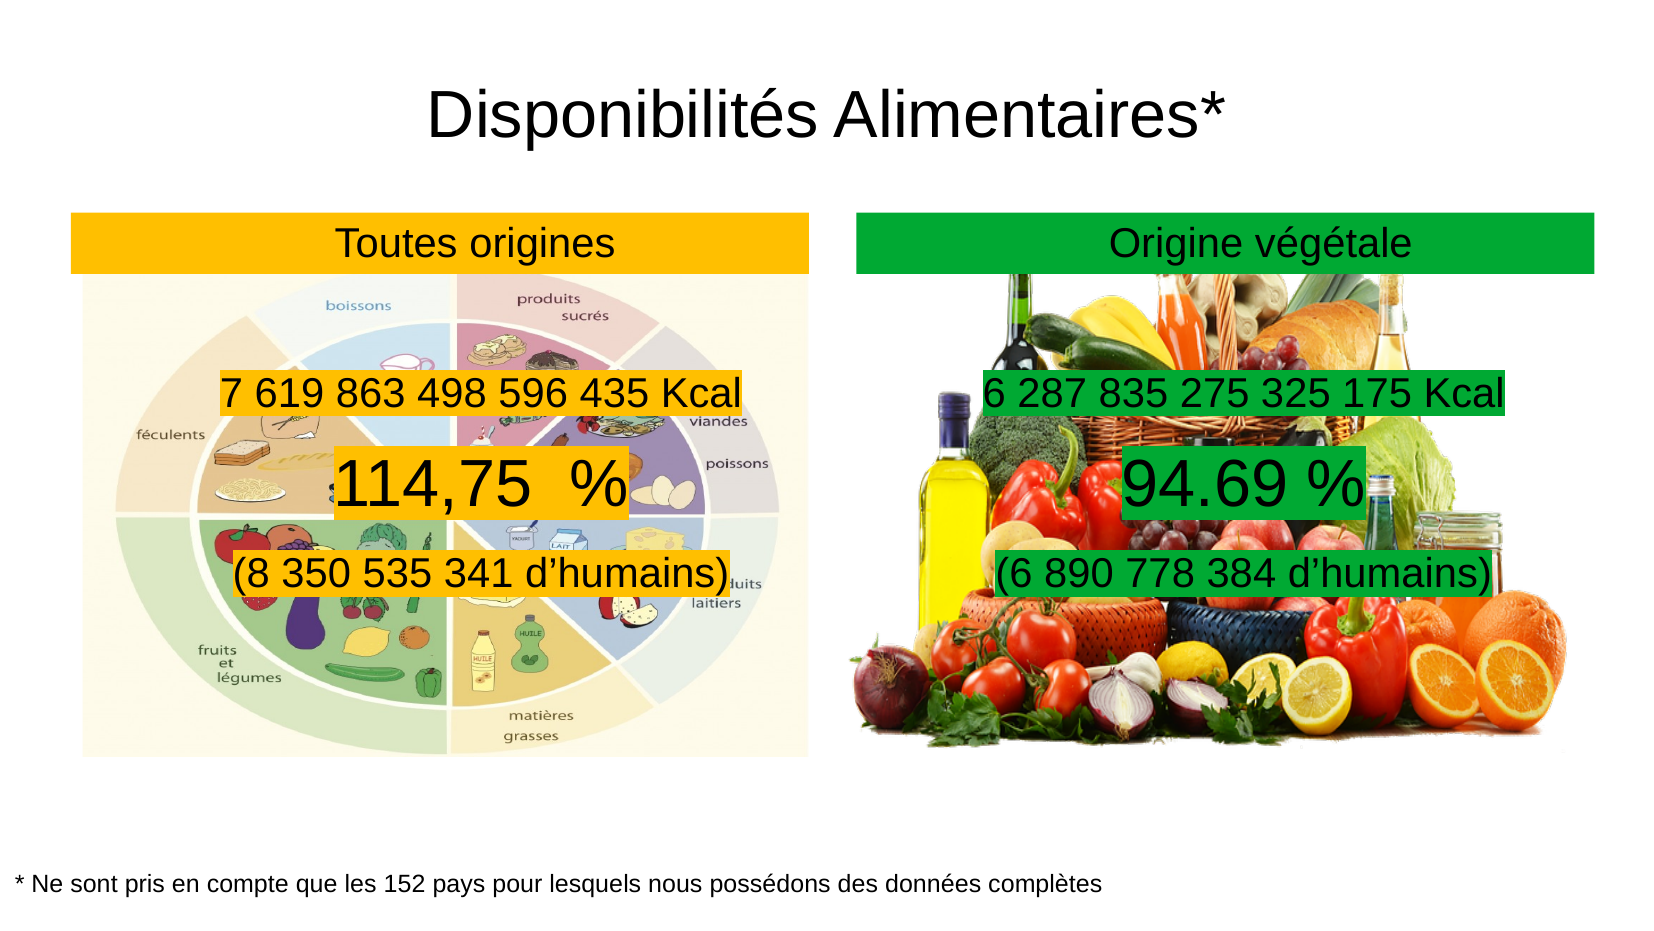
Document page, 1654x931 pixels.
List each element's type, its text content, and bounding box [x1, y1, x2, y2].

text_box Origine végétale [856, 212, 1595, 274]
text_box Toutes origines [70, 212, 809, 274]
list 7 619 863 498 596 435 Kcal 114,75 % (8 350 535 341 d’humains) [82, 274, 809, 758]
title Disponibilités Alimentaires* [82, 37, 1571, 193]
text_box * Ne sont pris en compte que les 152 pays pour lesquels nous possédons des données complètes [0, 862, 1654, 906]
list 6 287 835 275 325 175 Kcal 94.69 % (6 890 778 384 d’humains) [845, 217, 1572, 758]
